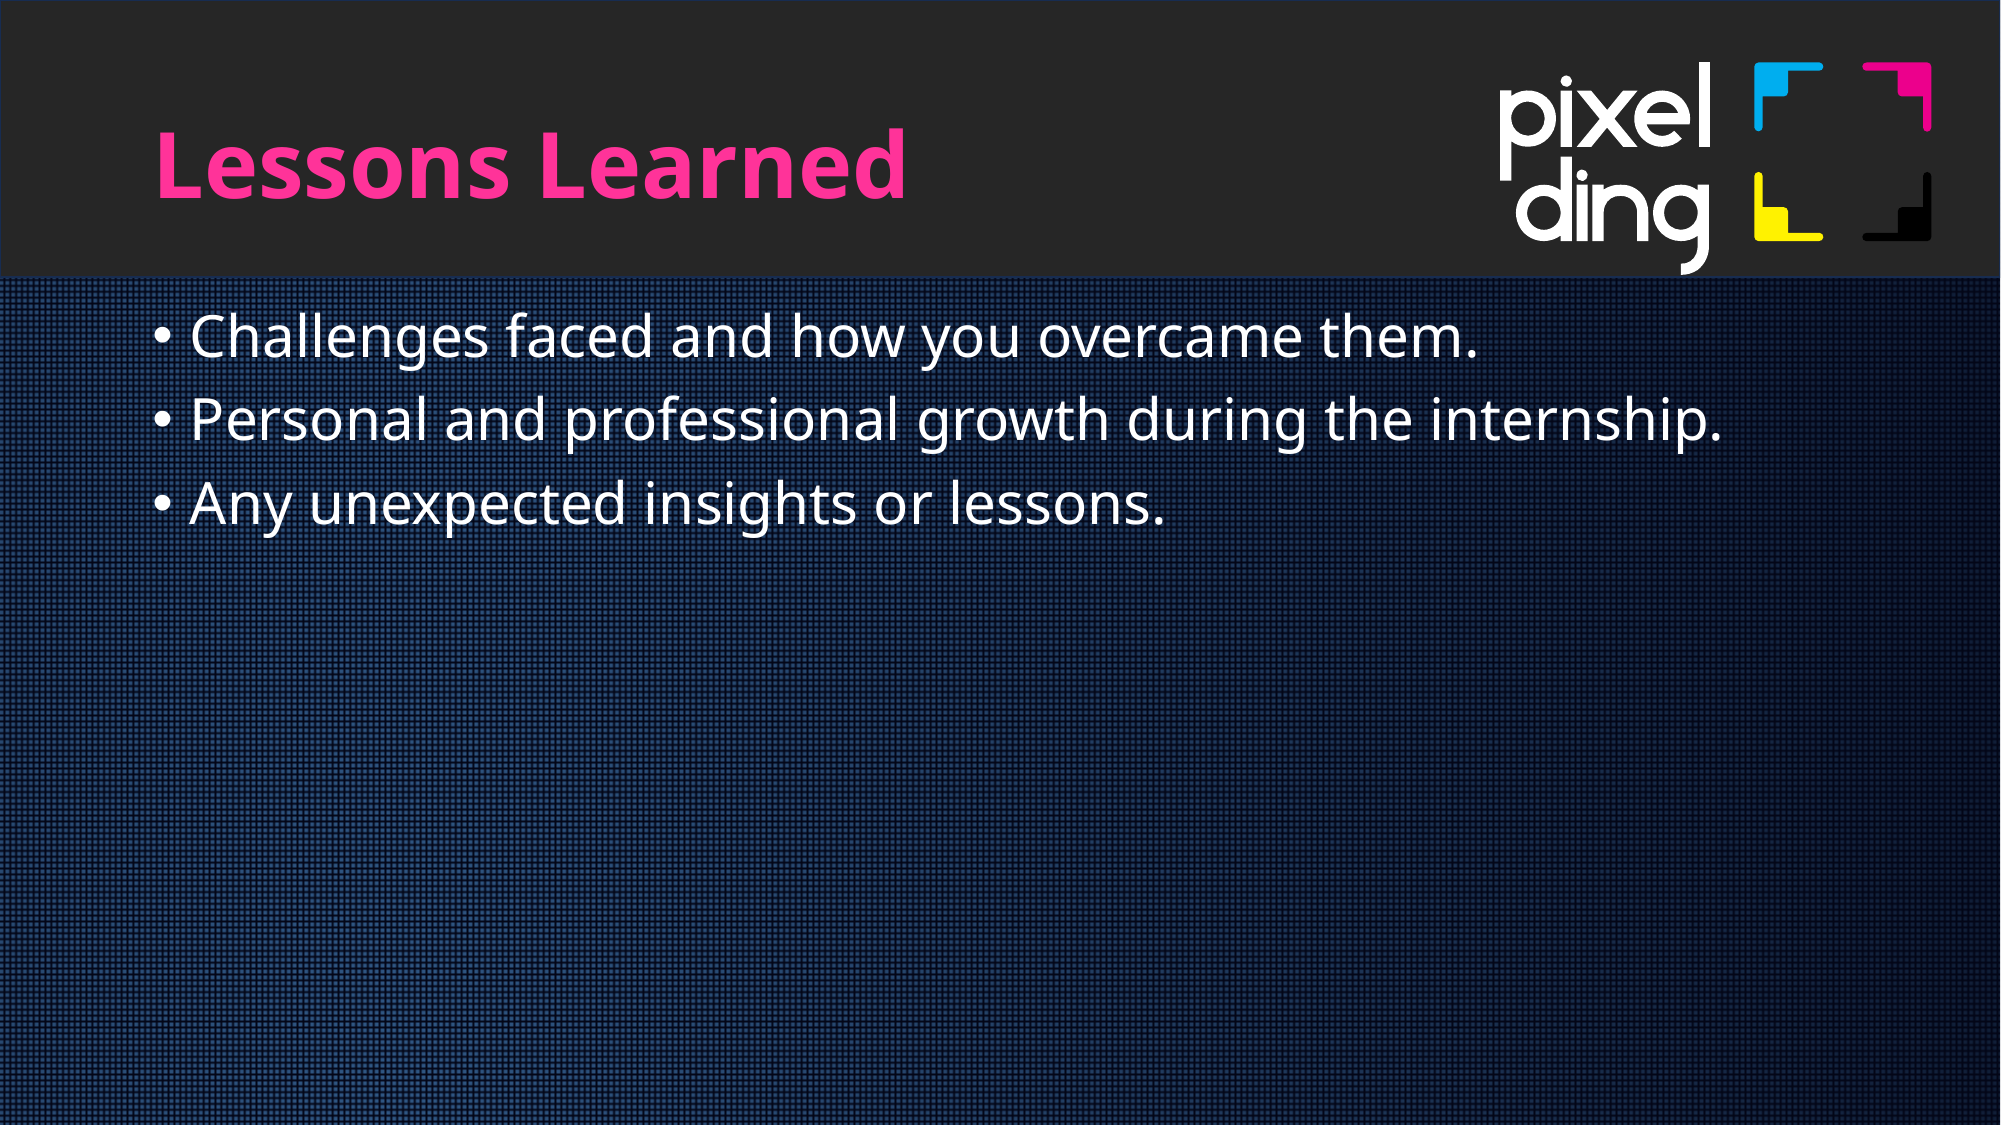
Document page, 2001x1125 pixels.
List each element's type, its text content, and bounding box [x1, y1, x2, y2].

title Lessons Learned [137, 59, 1863, 278]
list Challenges faced and how you overcame them. Personal and professional growth during the internship. Any unexpected insights or lessons. [137, 299, 1863, 1014]
